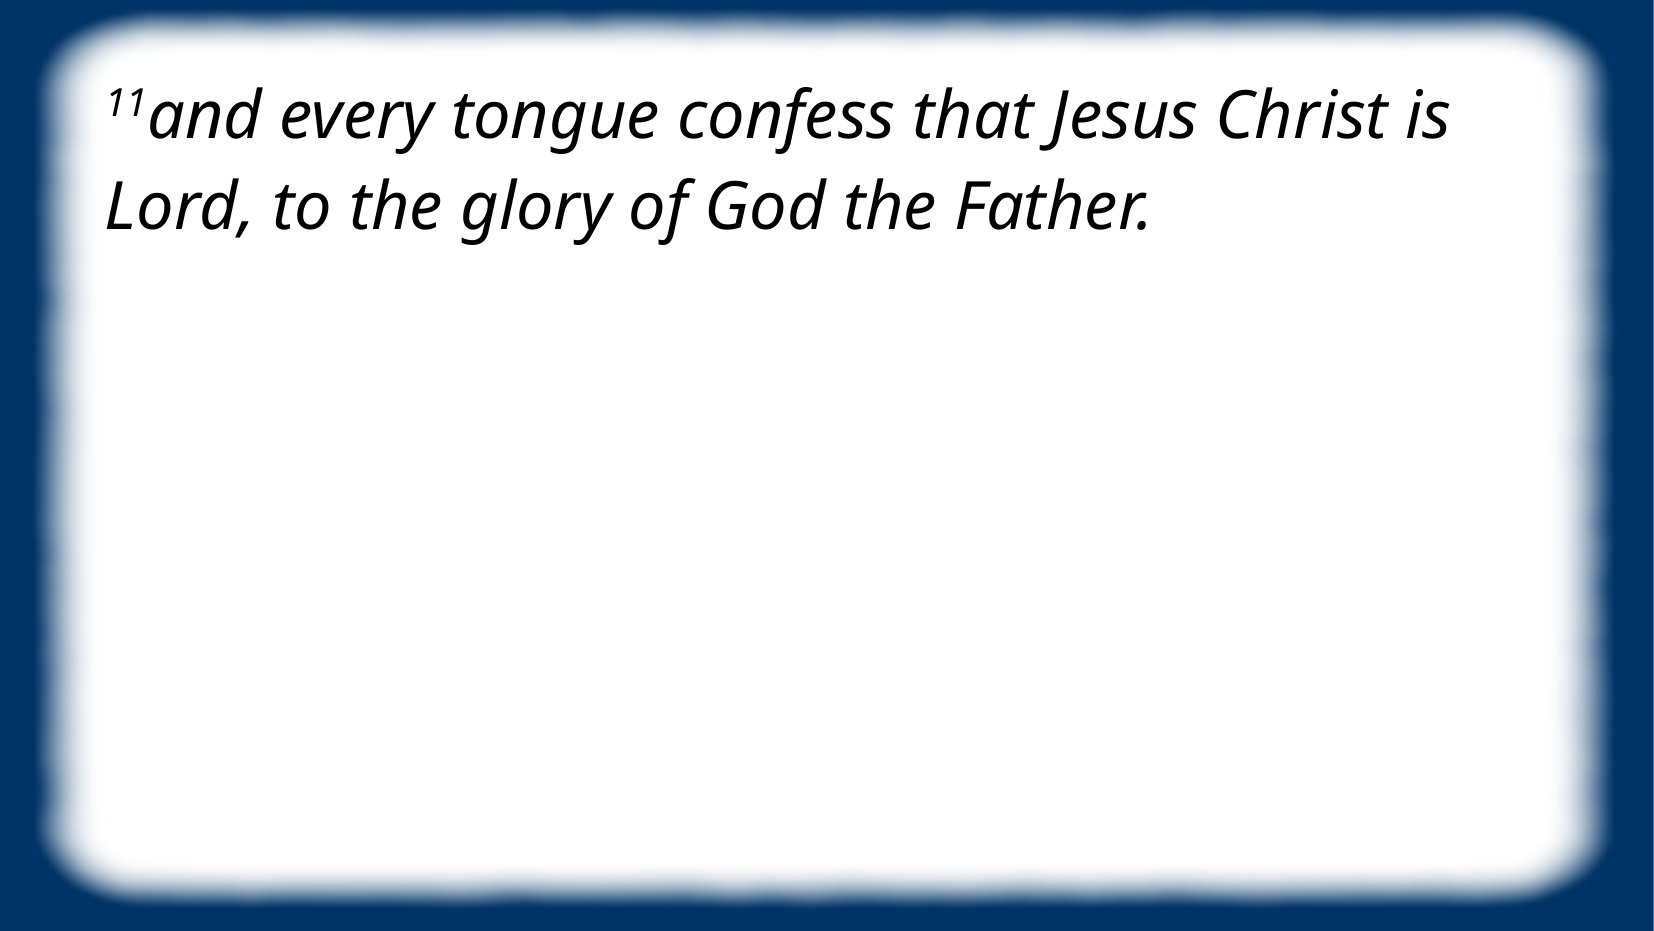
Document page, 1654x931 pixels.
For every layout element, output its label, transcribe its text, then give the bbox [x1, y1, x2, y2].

text_box 11and every tongue confess that Jesus Christ is Lord, to the glory of God the Father. [90, 60, 1576, 432]
picture [0, 0, 1654, 931]
